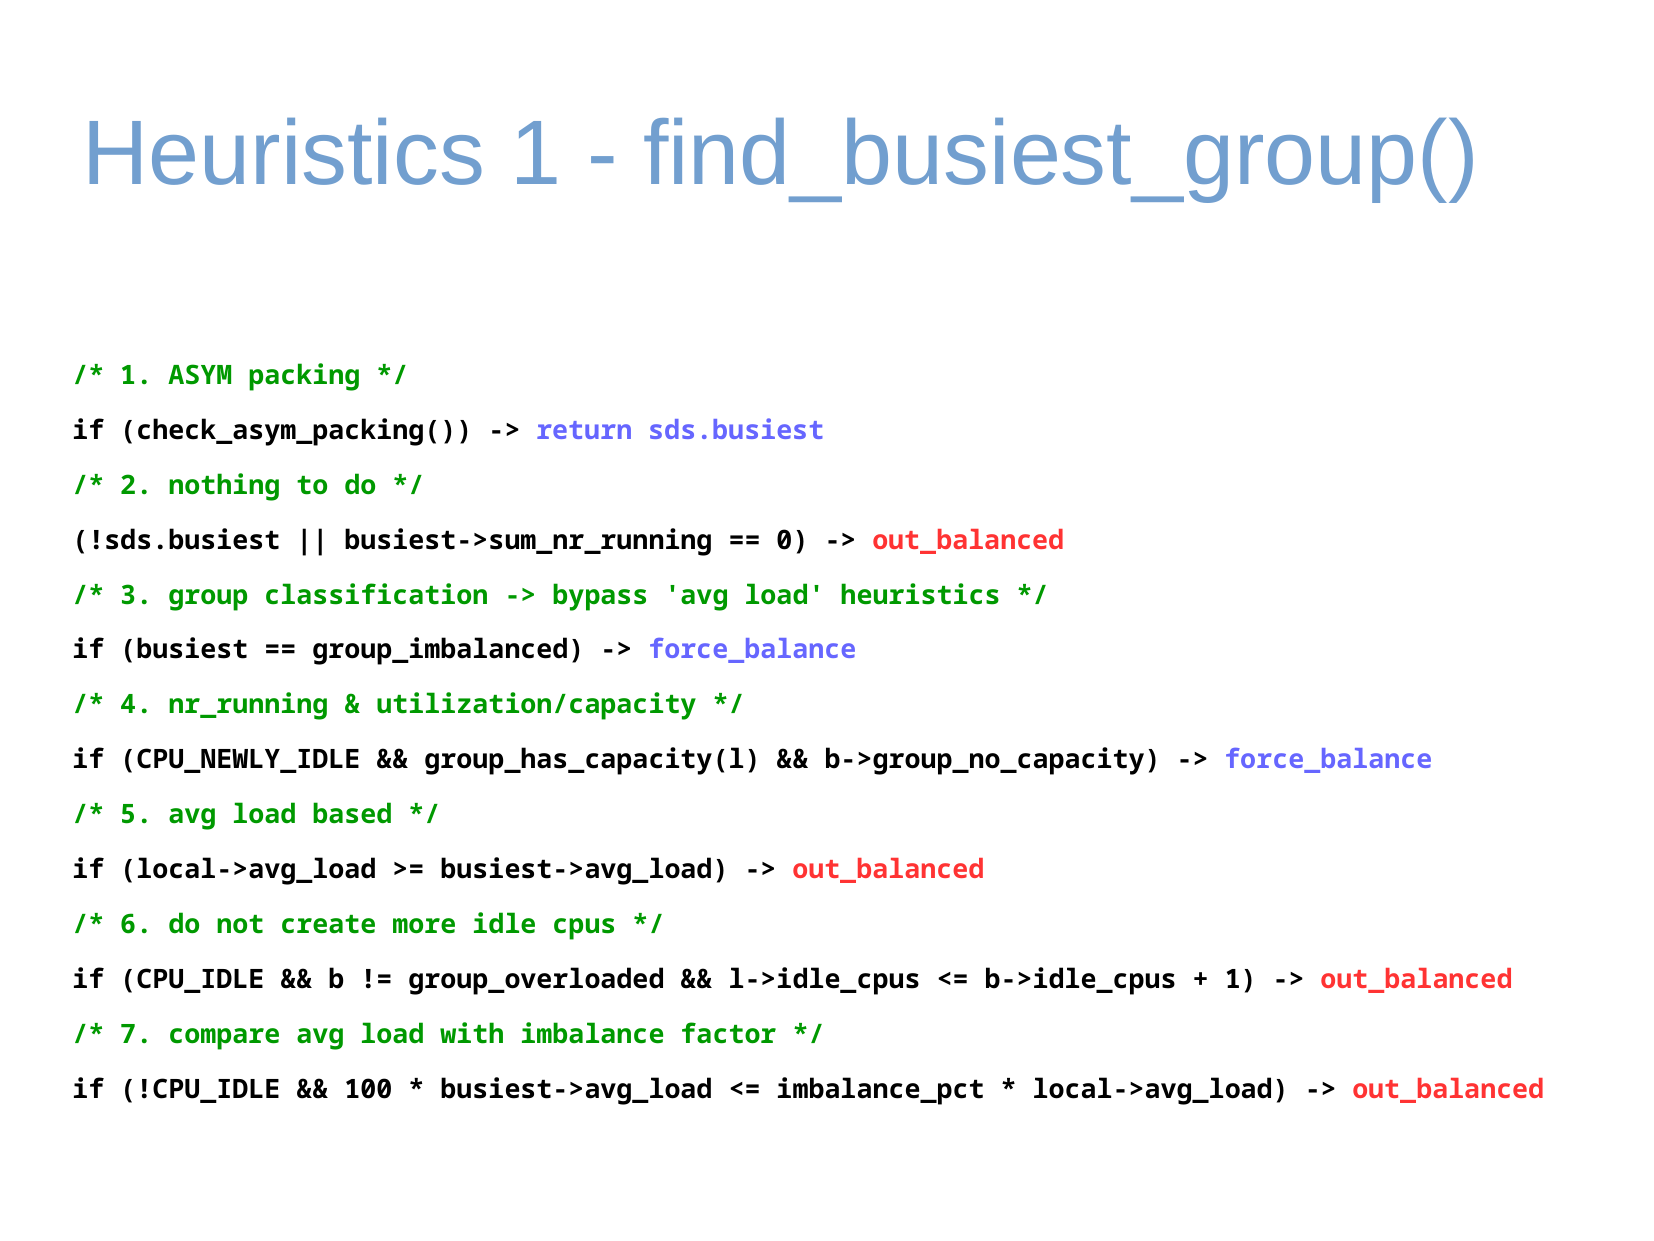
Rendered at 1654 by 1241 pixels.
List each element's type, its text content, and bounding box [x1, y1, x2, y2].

list /* 1. ASYM packing */ if (check_asym_packing()) -> return sds.busiest /* 2. nothing to do */ (!sds.busiest || busiest->sum_nr_running == 0) -> out_balanced /* 3. group classification -> bypass 'avg load' heuristics */ if (busiest == group_imbalanced) -> force_balance /* 4. nr_running & utilization/capacity */ if (CPU_NEWLY_IDLE && group_has_capacity(l) && b->group_no_capacity) -> force_balance /* 5. avg load based */ if (local->avg_load >= busiest->avg_load) -> out_balanced /* 6. do not create more idle cpus */ if (CPU_IDLE && b != group_overloaded && l->idle_cpus <= b->idle_cpus + 1) -> out_balanced /* 7. compare avg load with imbalance factor */ if (!CPU_IDLE && 100 * busiest->avg_load <= imbalance_pct * local->avg_load) -> out_balanced [0, 301, 1636, 1112]
title Heuristics 1 - find_busiest_group() [82, 49, 1571, 257]
